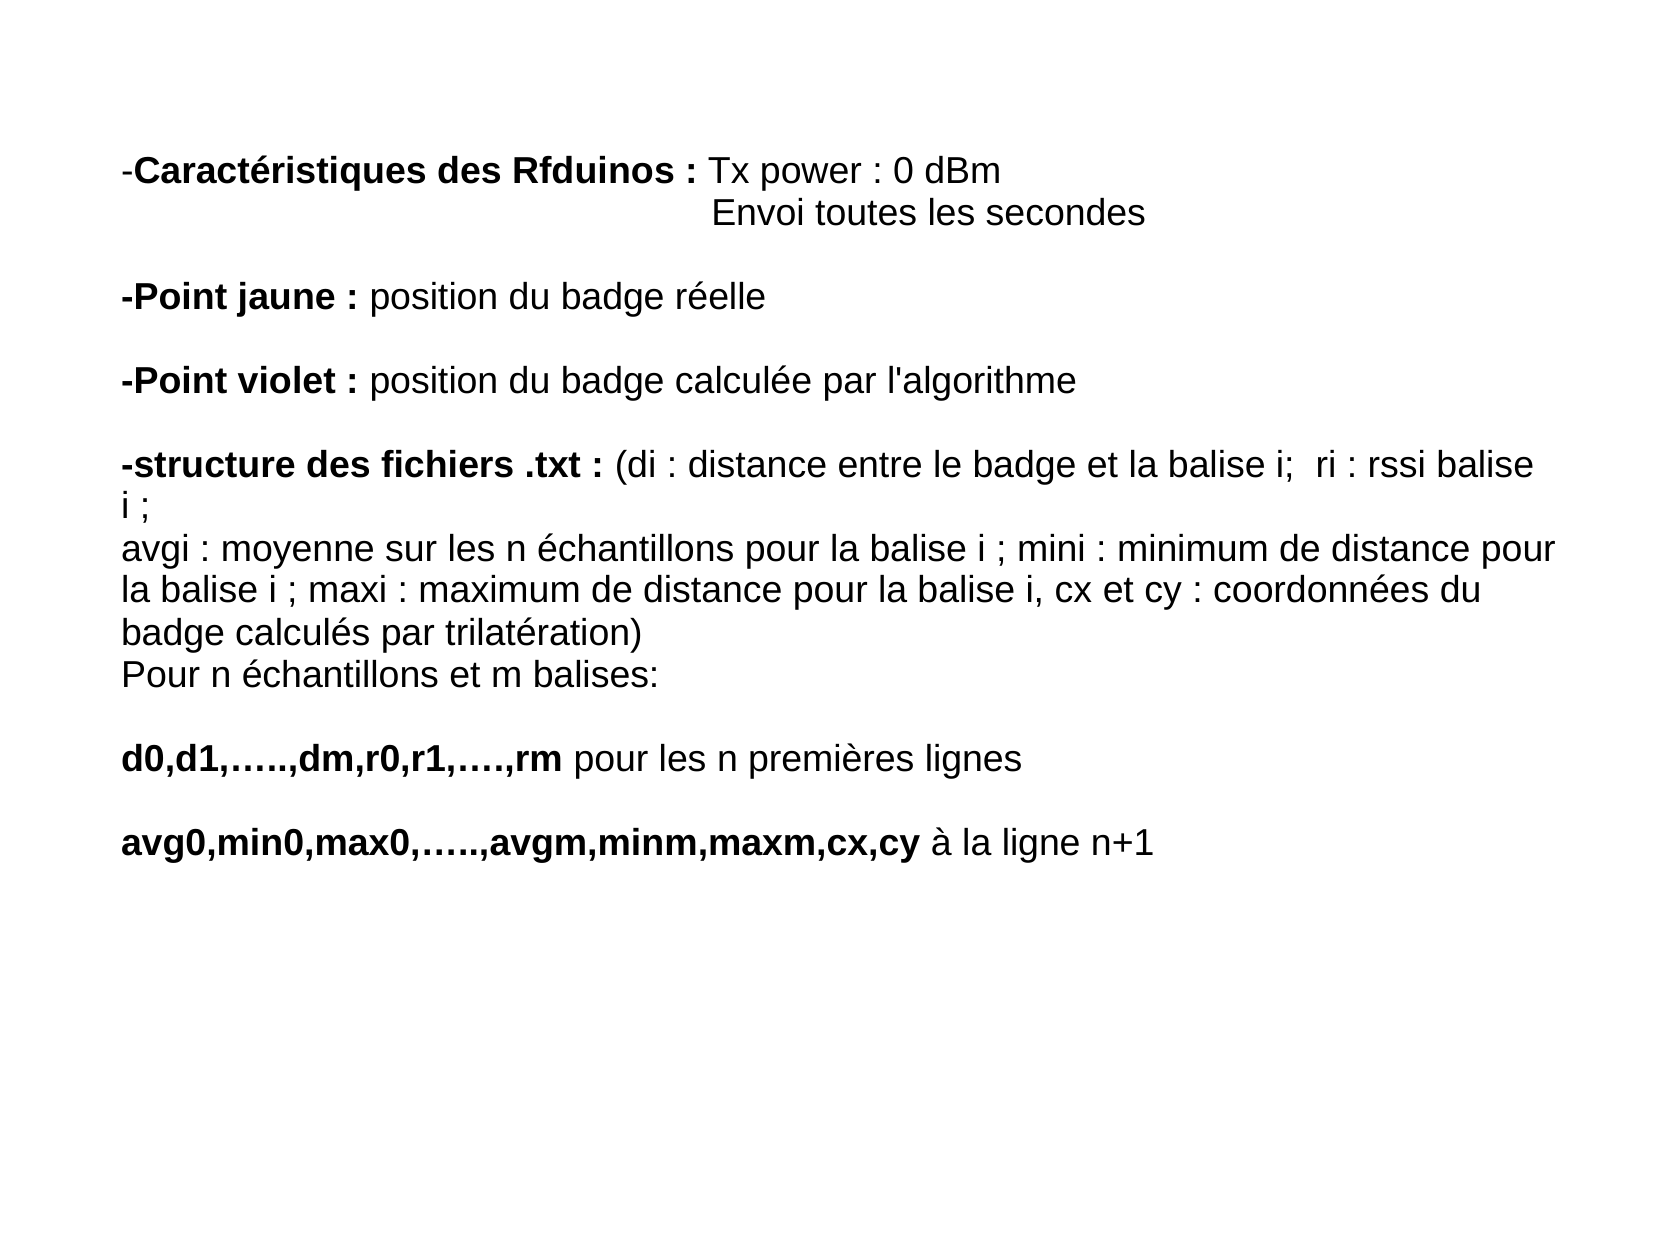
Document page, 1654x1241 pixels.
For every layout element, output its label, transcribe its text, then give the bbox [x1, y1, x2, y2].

text_box -Caractéristiques des Rfduinos : Tx power : 0 dBm Envoi toutes les secondes -Point jaune : position du badge réelle -Point violet : position du badge calculée par l'algorithme -structure des fichiers .txt : (di : distance entre le badge et la balise i; ri : rssi balise i ; avgi : moyenne sur les n échantillons pour la balise i ; mini : minimum de distance pour la balise i ; maxi : maximum de distance pour la balise i, cx et cy : coordonnées du badge calculés par trilatération) Pour n échantillons et m balises: d0,d1,…..,dm,r0,r1,….,rm pour les n premières lignes avg0,min0,max0,…..,avgm,minm,maxm,cx,cy à la ligne n+1 [106, 141, 1583, 1039]
